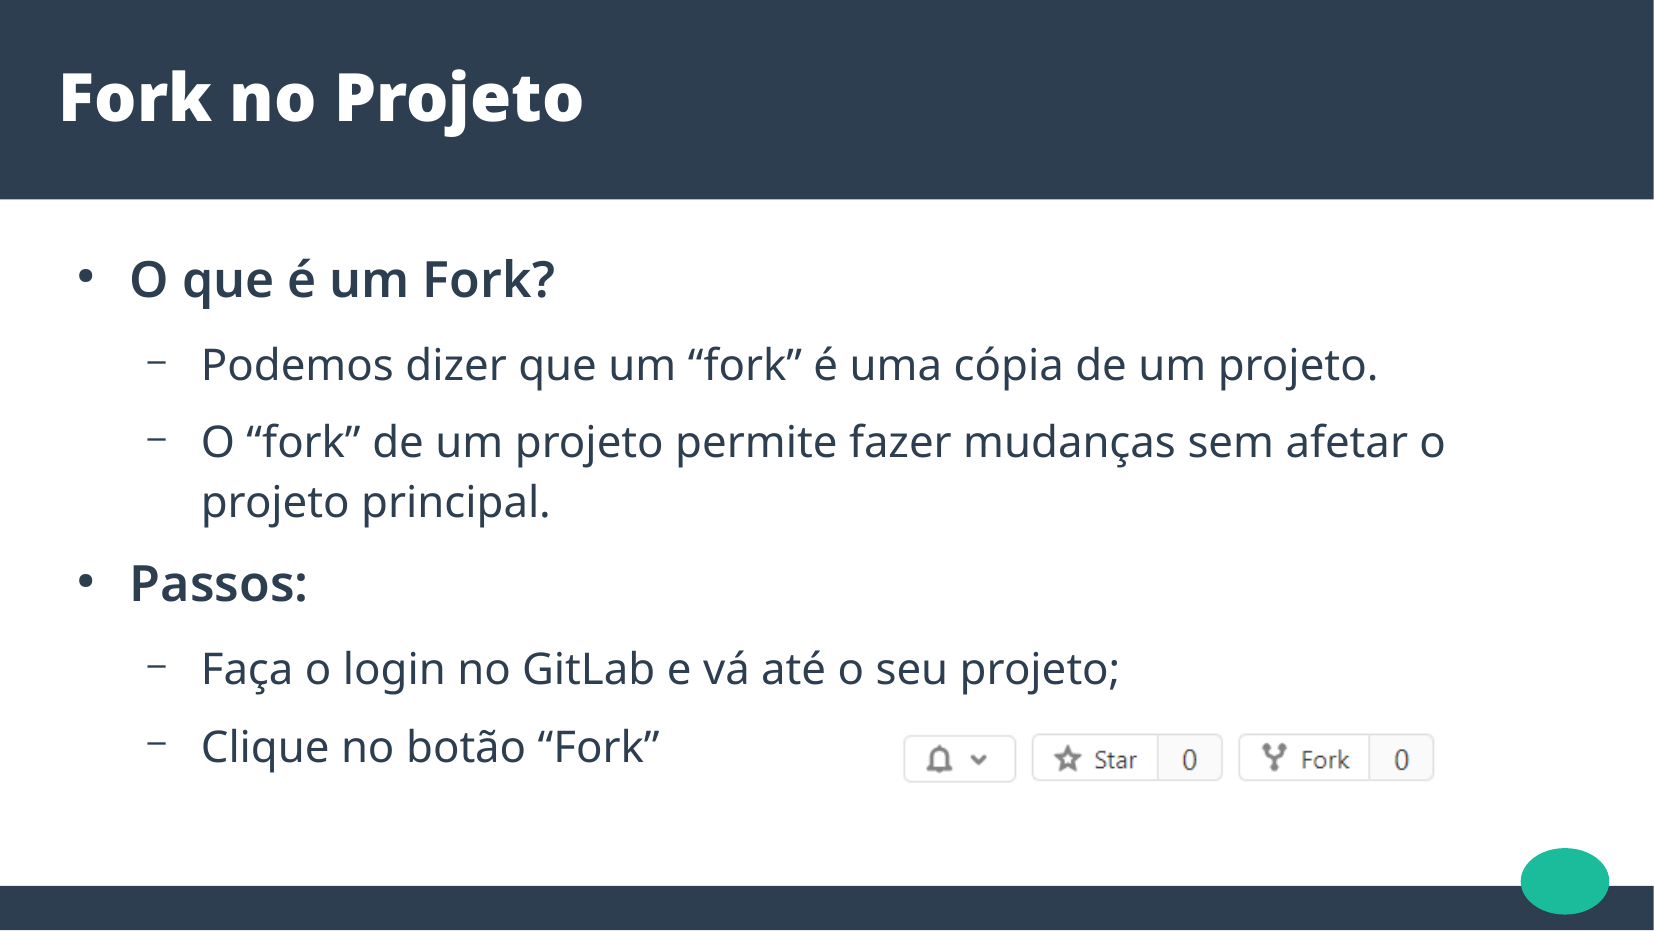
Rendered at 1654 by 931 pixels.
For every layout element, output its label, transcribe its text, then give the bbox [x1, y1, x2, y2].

picture [885, 696, 1461, 816]
title Fork no Projeto [59, 37, 1595, 156]
list O que é um Fork? Podemos dizer que um “fork” é uma cópia de um projeto. O “fork” de um projeto permite fazer mudanças sem afetar o projeto principal. Passos: Faça o login no GitLab e vá até o seu projeto; Clique no botão “Fork” [59, 243, 1595, 864]
